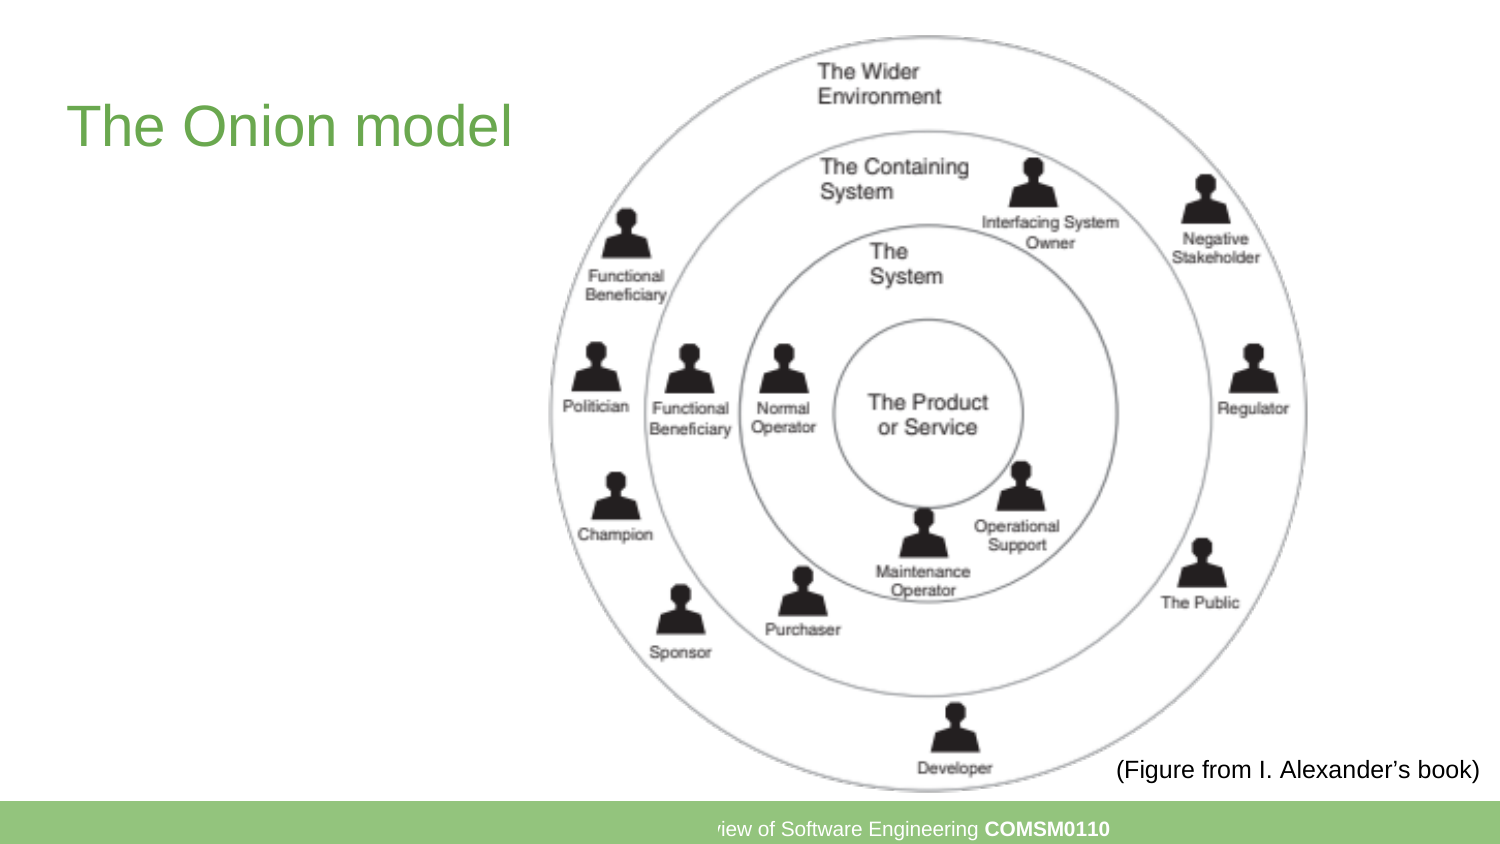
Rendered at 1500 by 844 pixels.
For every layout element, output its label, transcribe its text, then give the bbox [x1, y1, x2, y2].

title The Onion model [51, 72, 535, 289]
picture [535, 32, 1318, 793]
text_box (Figure from I. Alexander’s book) [1101, 701, 1500, 793]
